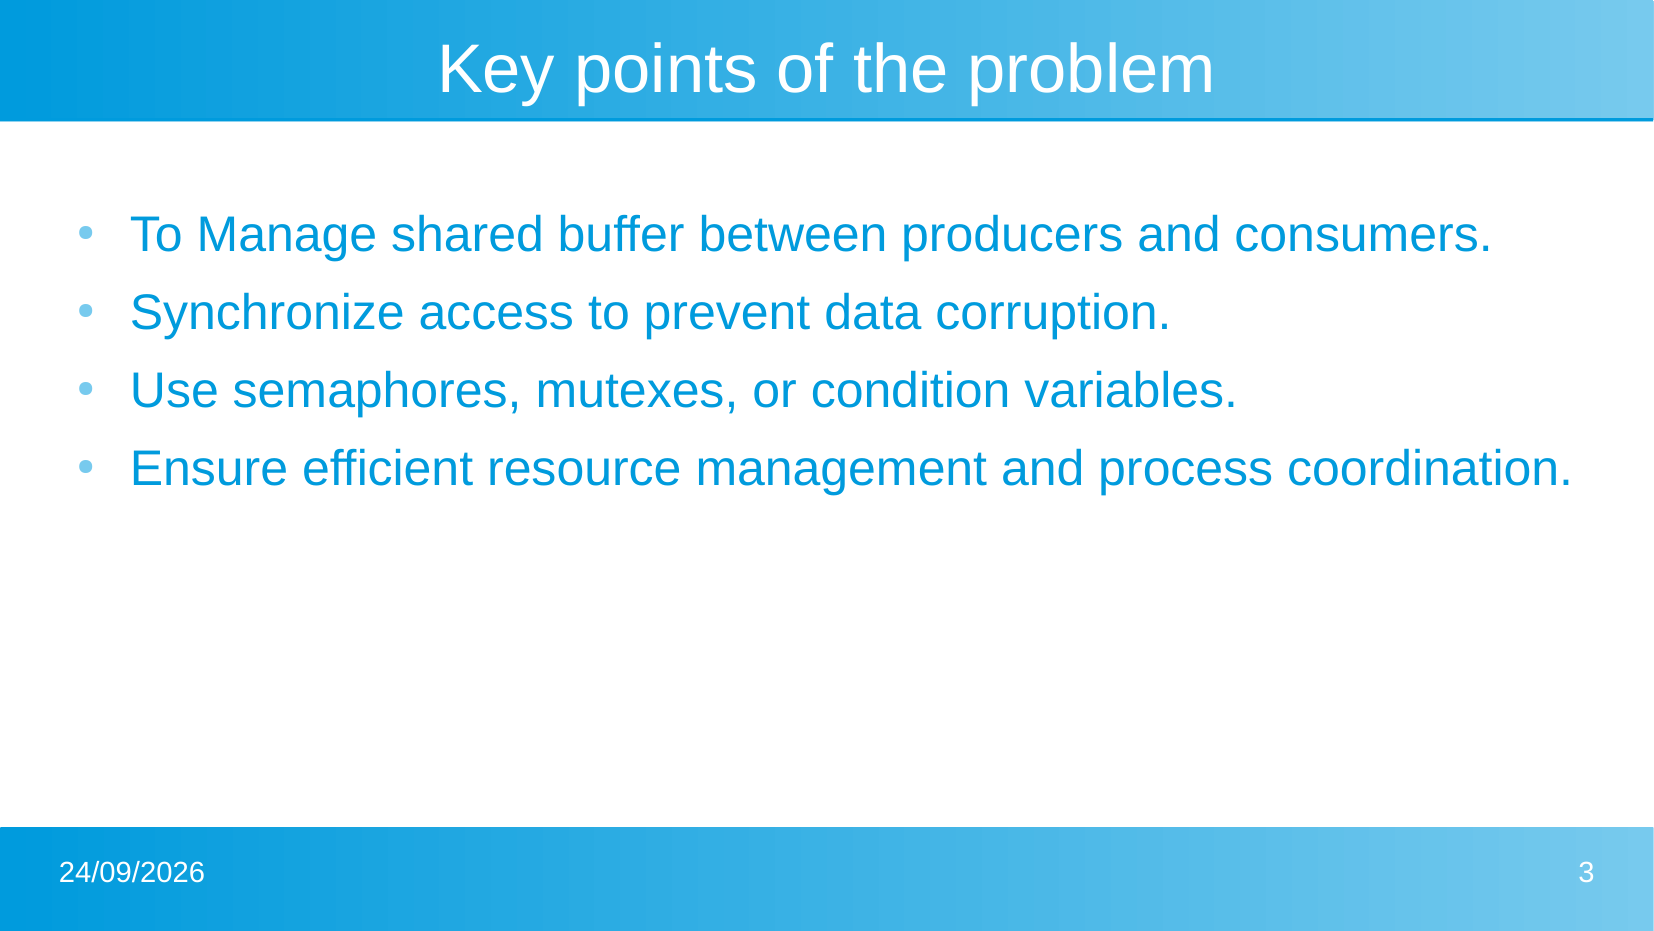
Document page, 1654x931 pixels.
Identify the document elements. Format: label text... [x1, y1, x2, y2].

list To Manage shared buffer between producers and consumers. Synchronize access to prevent data corruption. Use semaphores, mutexes, or condition variables. Ensure efficient resource management and process coordination. [59, 206, 1595, 798]
title Key points of the problem [59, 29, 1595, 108]
